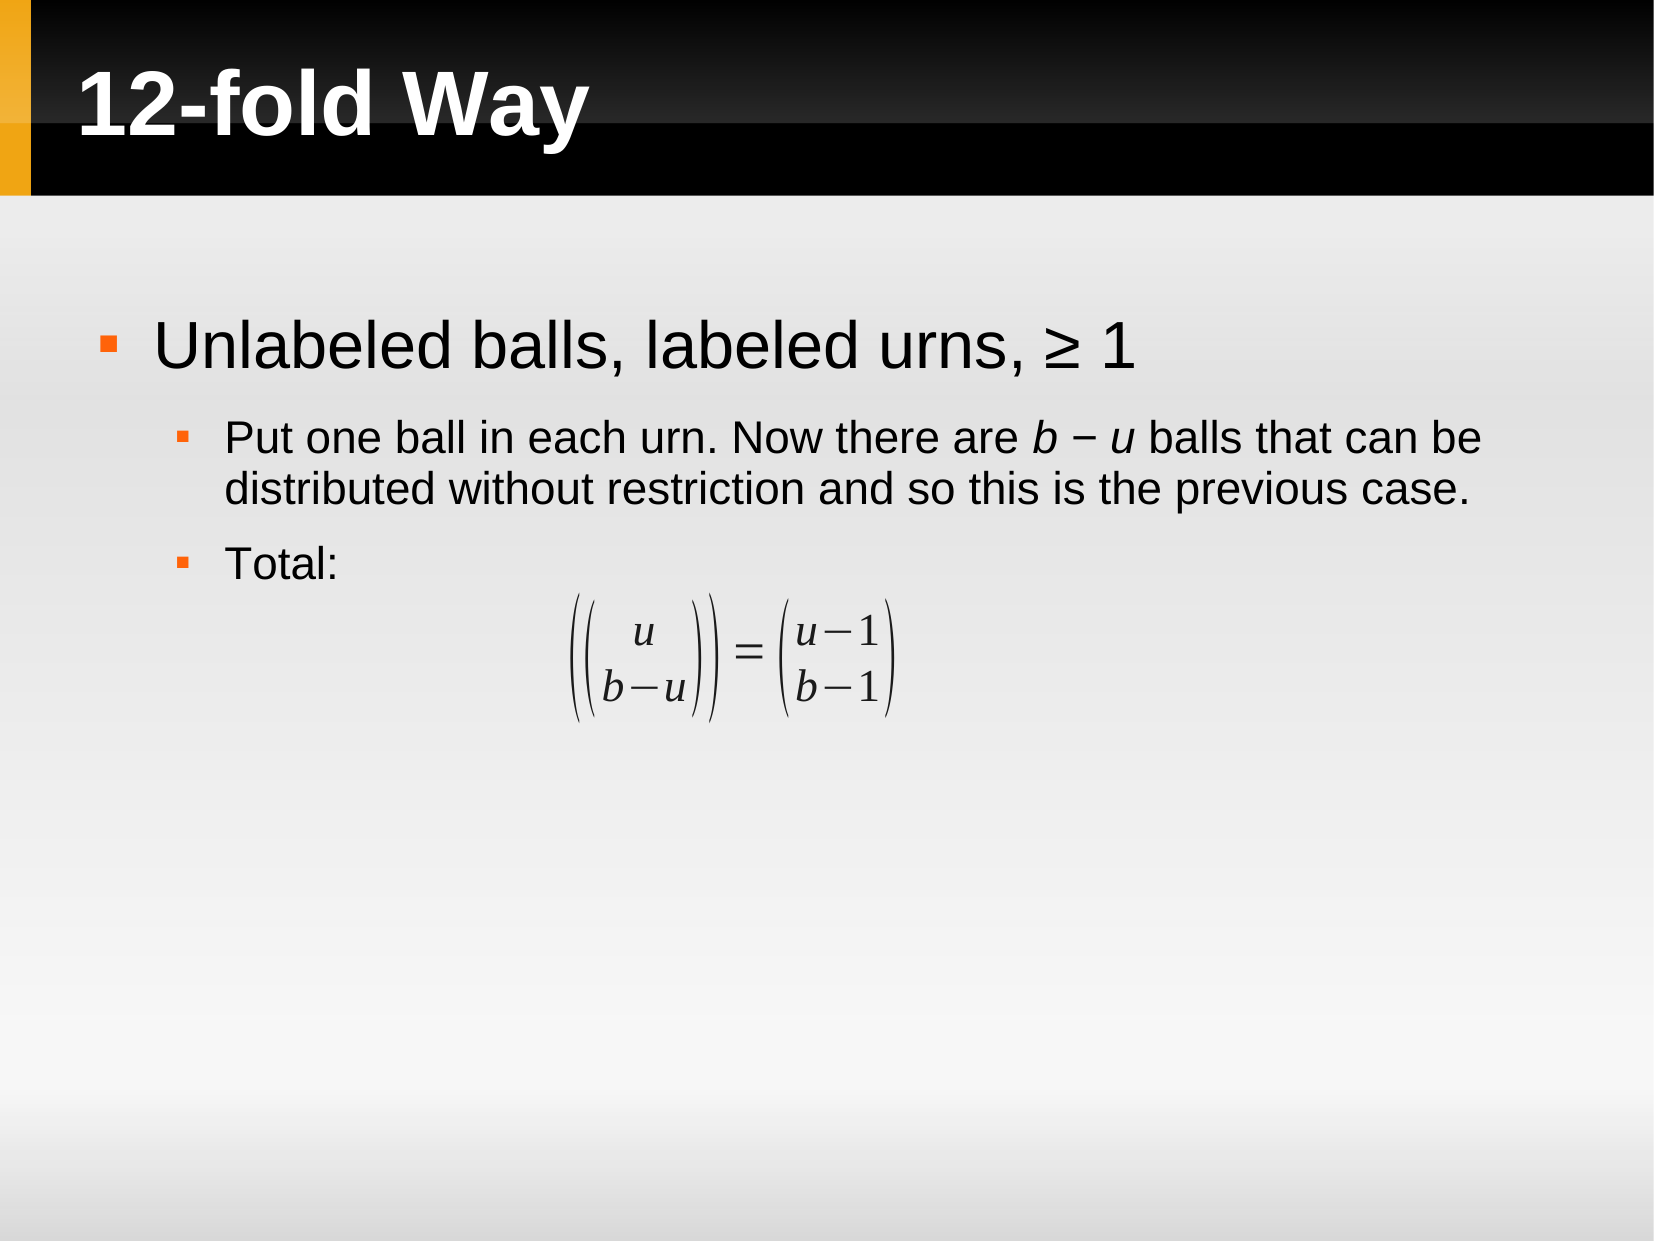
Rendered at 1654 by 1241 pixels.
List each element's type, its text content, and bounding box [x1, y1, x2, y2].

chart [561, 590, 904, 727]
list Unlabeled balls, labeled urns, ≥ 1 Put one ball in each urn. Now there are b − u balls that can be distributed without restriction and so this is the previous case. Total: [82, 307, 1571, 994]
picture [0, 0, 1654, 1241]
title 12-fold Way [76, 7, 1565, 200]
